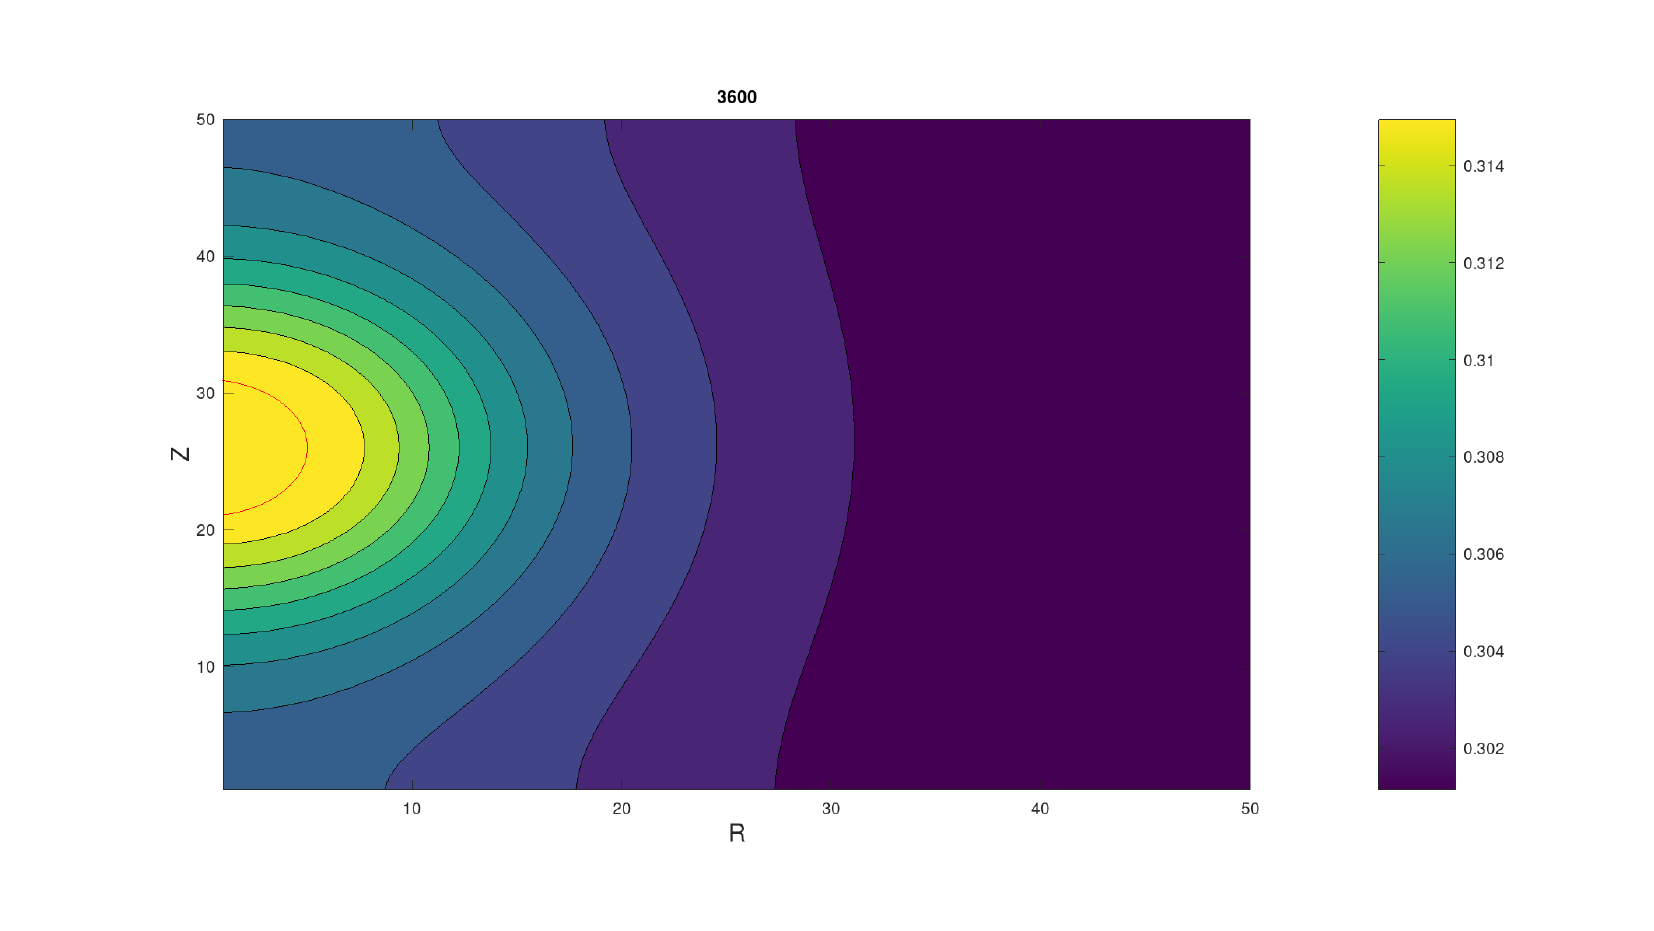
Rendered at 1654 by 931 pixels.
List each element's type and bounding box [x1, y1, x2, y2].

picture [8, 57, 1654, 880]
